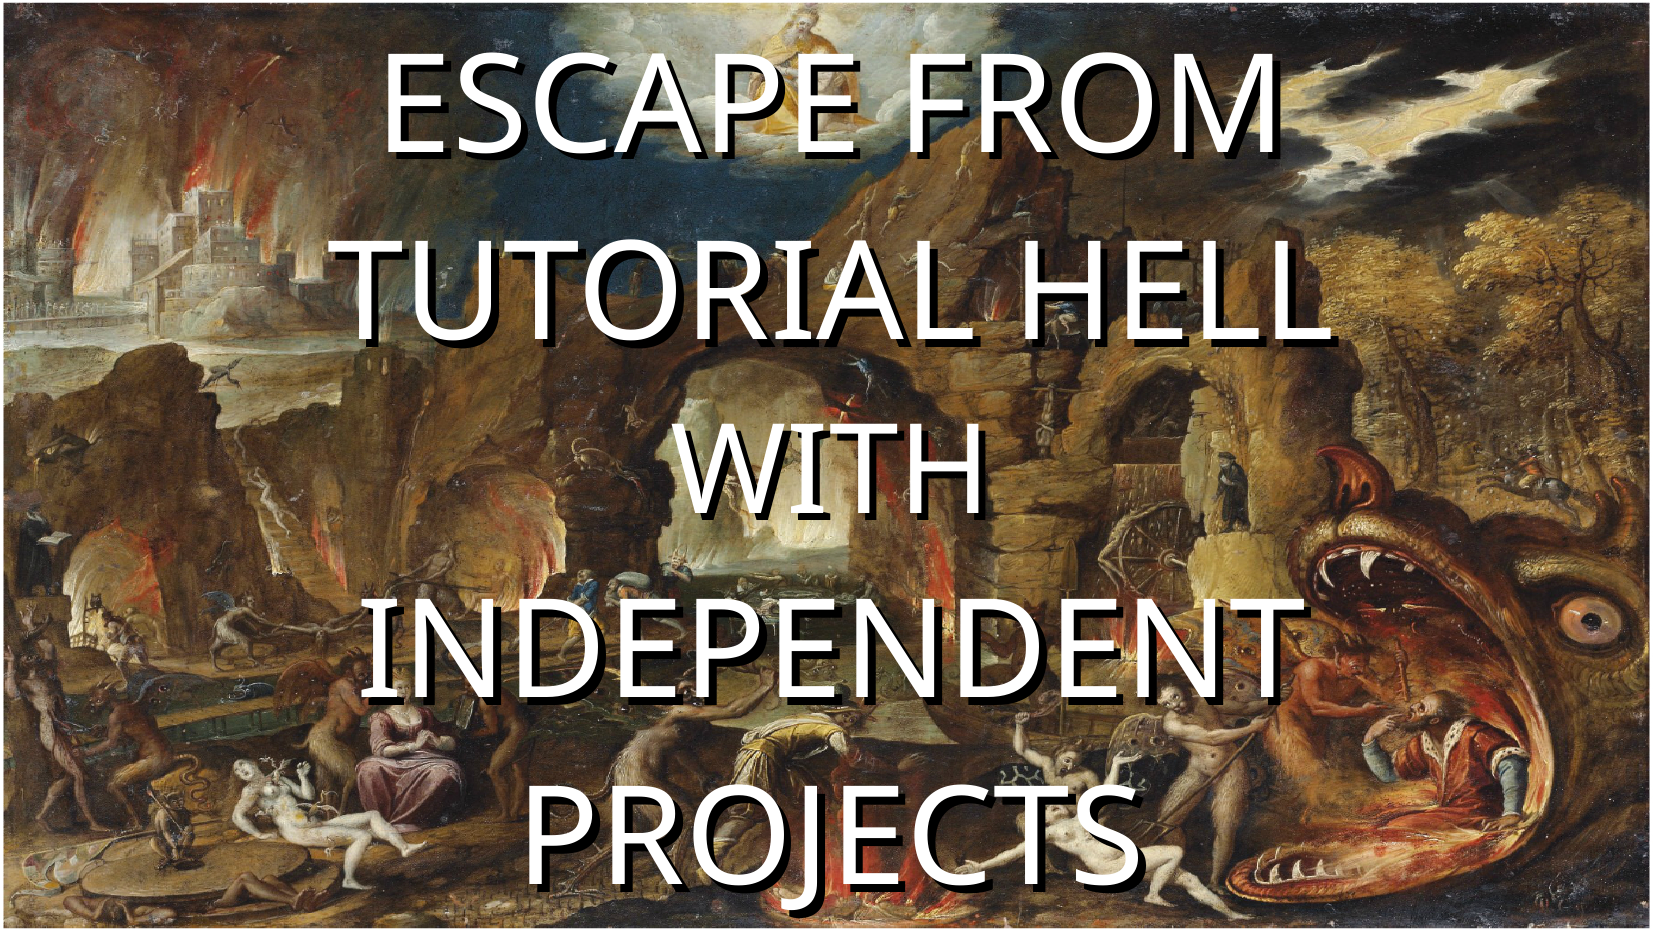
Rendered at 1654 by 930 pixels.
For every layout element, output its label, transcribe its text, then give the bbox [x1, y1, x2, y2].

subtitle ESCAPE FROM TUTORIAL HELL WITH INDEPENDENT PROJECTS [87, 105, 1576, 826]
picture [0, 0, 1654, 930]
